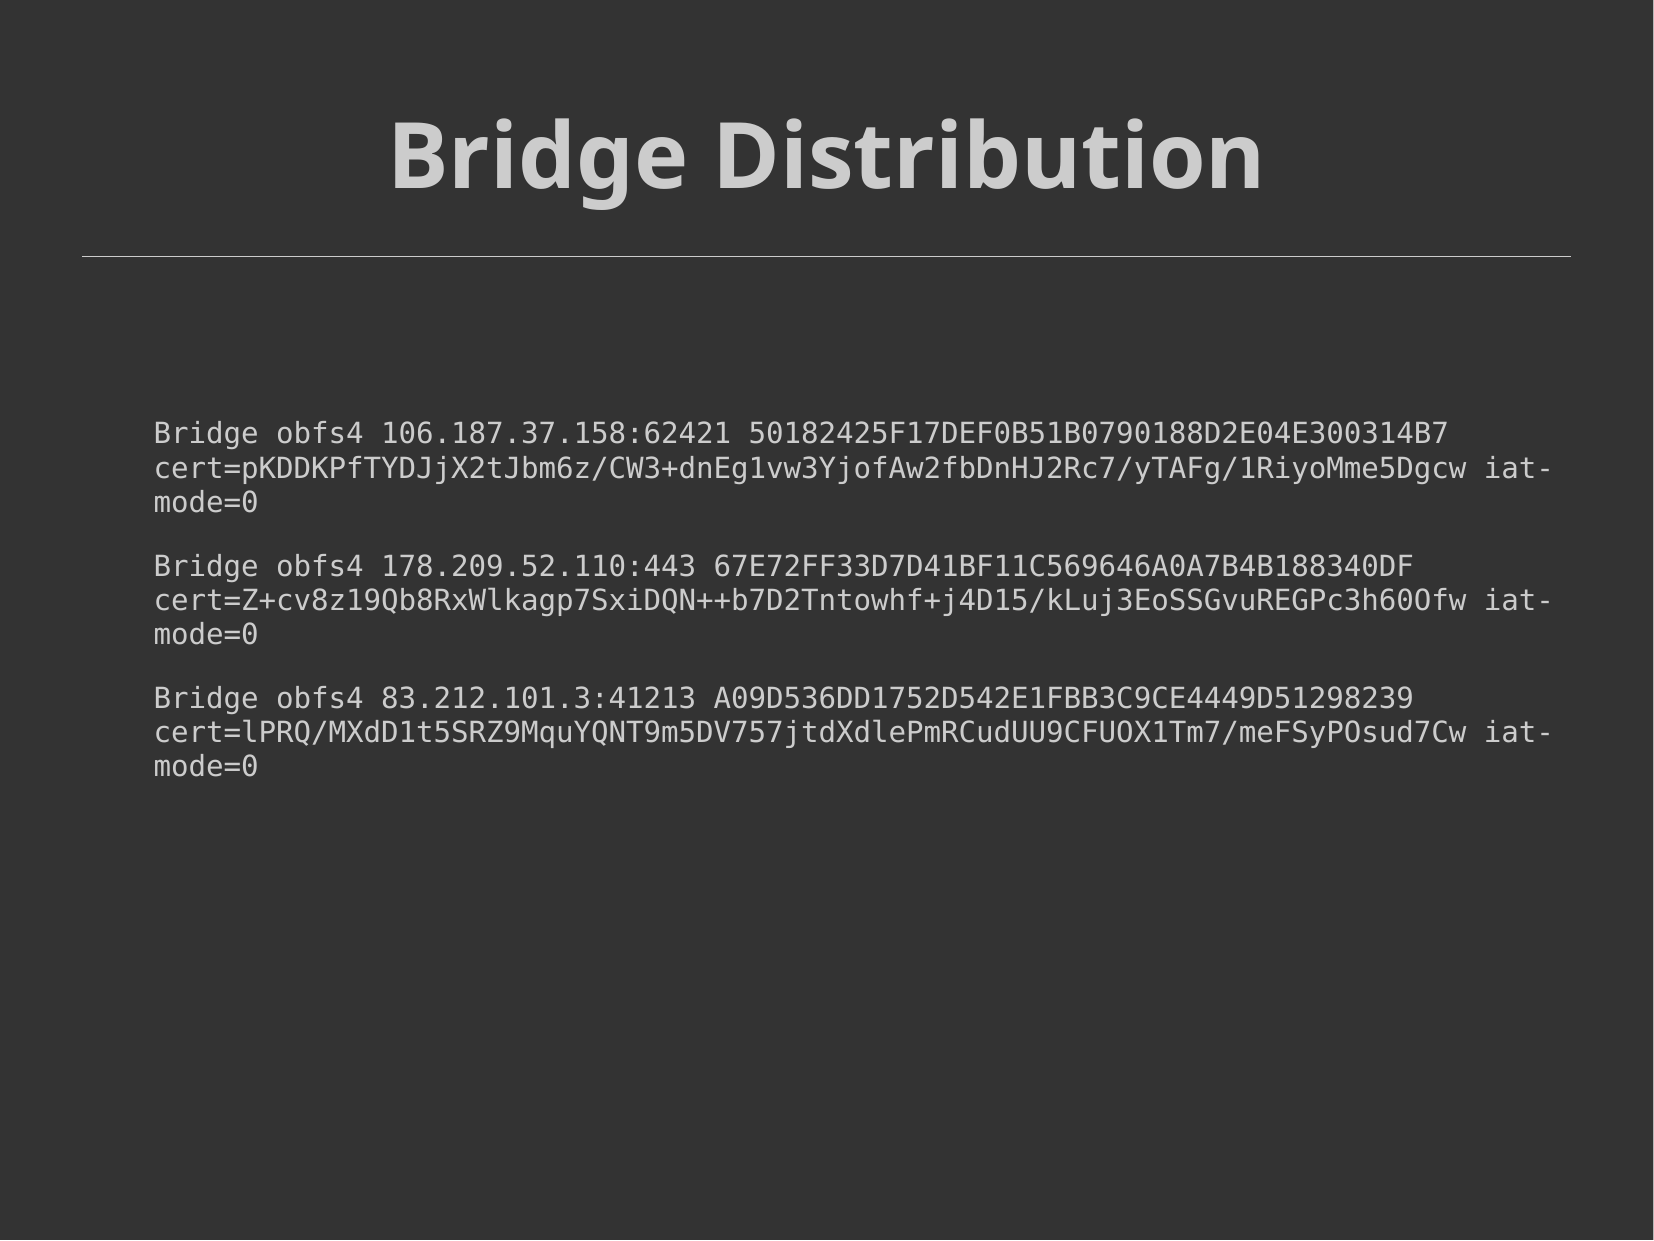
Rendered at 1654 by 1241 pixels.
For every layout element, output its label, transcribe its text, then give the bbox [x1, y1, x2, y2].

title Bridge Distribution [82, 49, 1571, 257]
list [82, 290, 1571, 1010]
